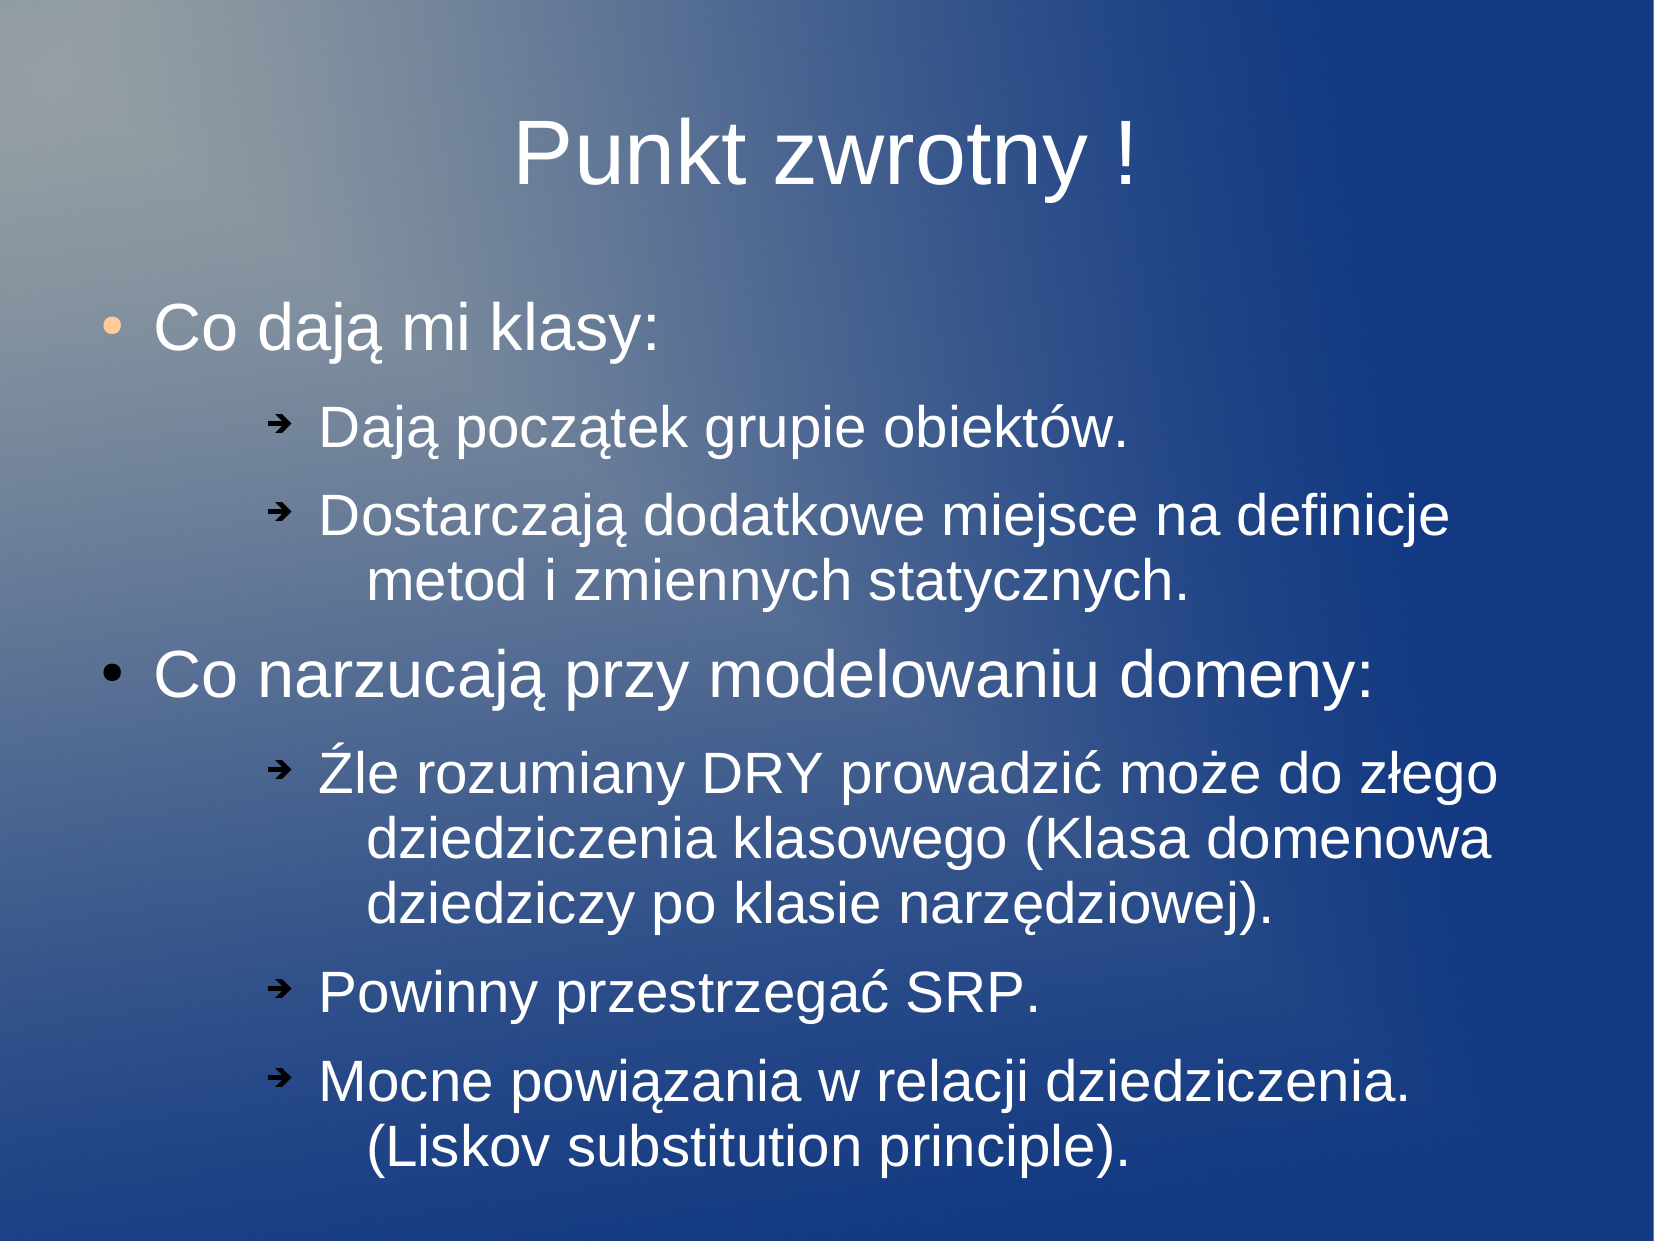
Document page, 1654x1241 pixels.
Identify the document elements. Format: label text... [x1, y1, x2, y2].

list Co dają mi klasy: Dają początek grupie obiektów. Dostarczają dodatkowe miejsce na definicje metod i zmiennych statycznych. Co narzucają przy modelowaniu domeny: Źle rozumiany DRY prowadzić może do złego dziedziczenia klasowego (Klasa domenowa dziedziczy po klasie narzędziowej). Powinny przestrzegać SRP. Mocne powiązania w relacji dziedziczenia. (Liskov substitution principle). [82, 290, 1571, 1179]
picture [0, 0, 1654, 1241]
title Punkt zwrotny ! [82, 49, 1571, 257]
